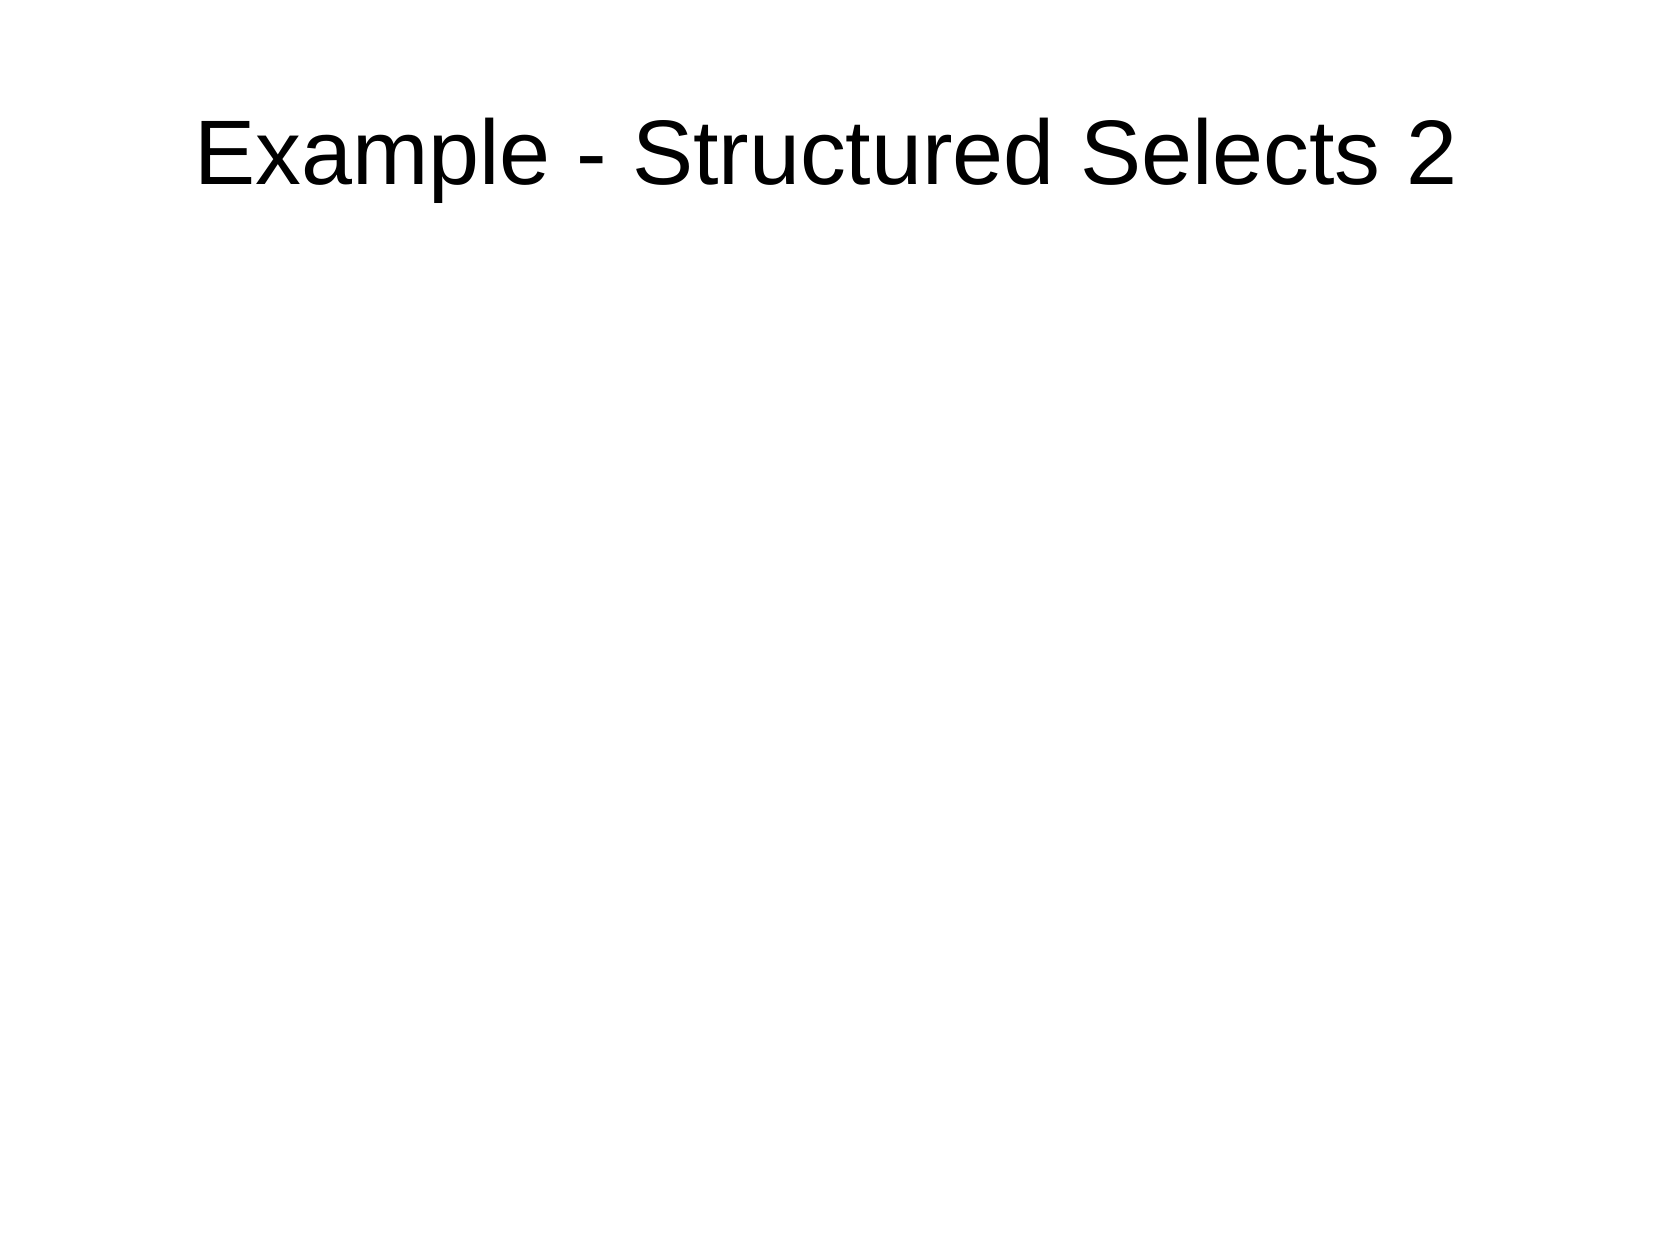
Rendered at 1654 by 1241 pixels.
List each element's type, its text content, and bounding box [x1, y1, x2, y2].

title Example - Structured Selects 2 [82, 49, 1571, 257]
